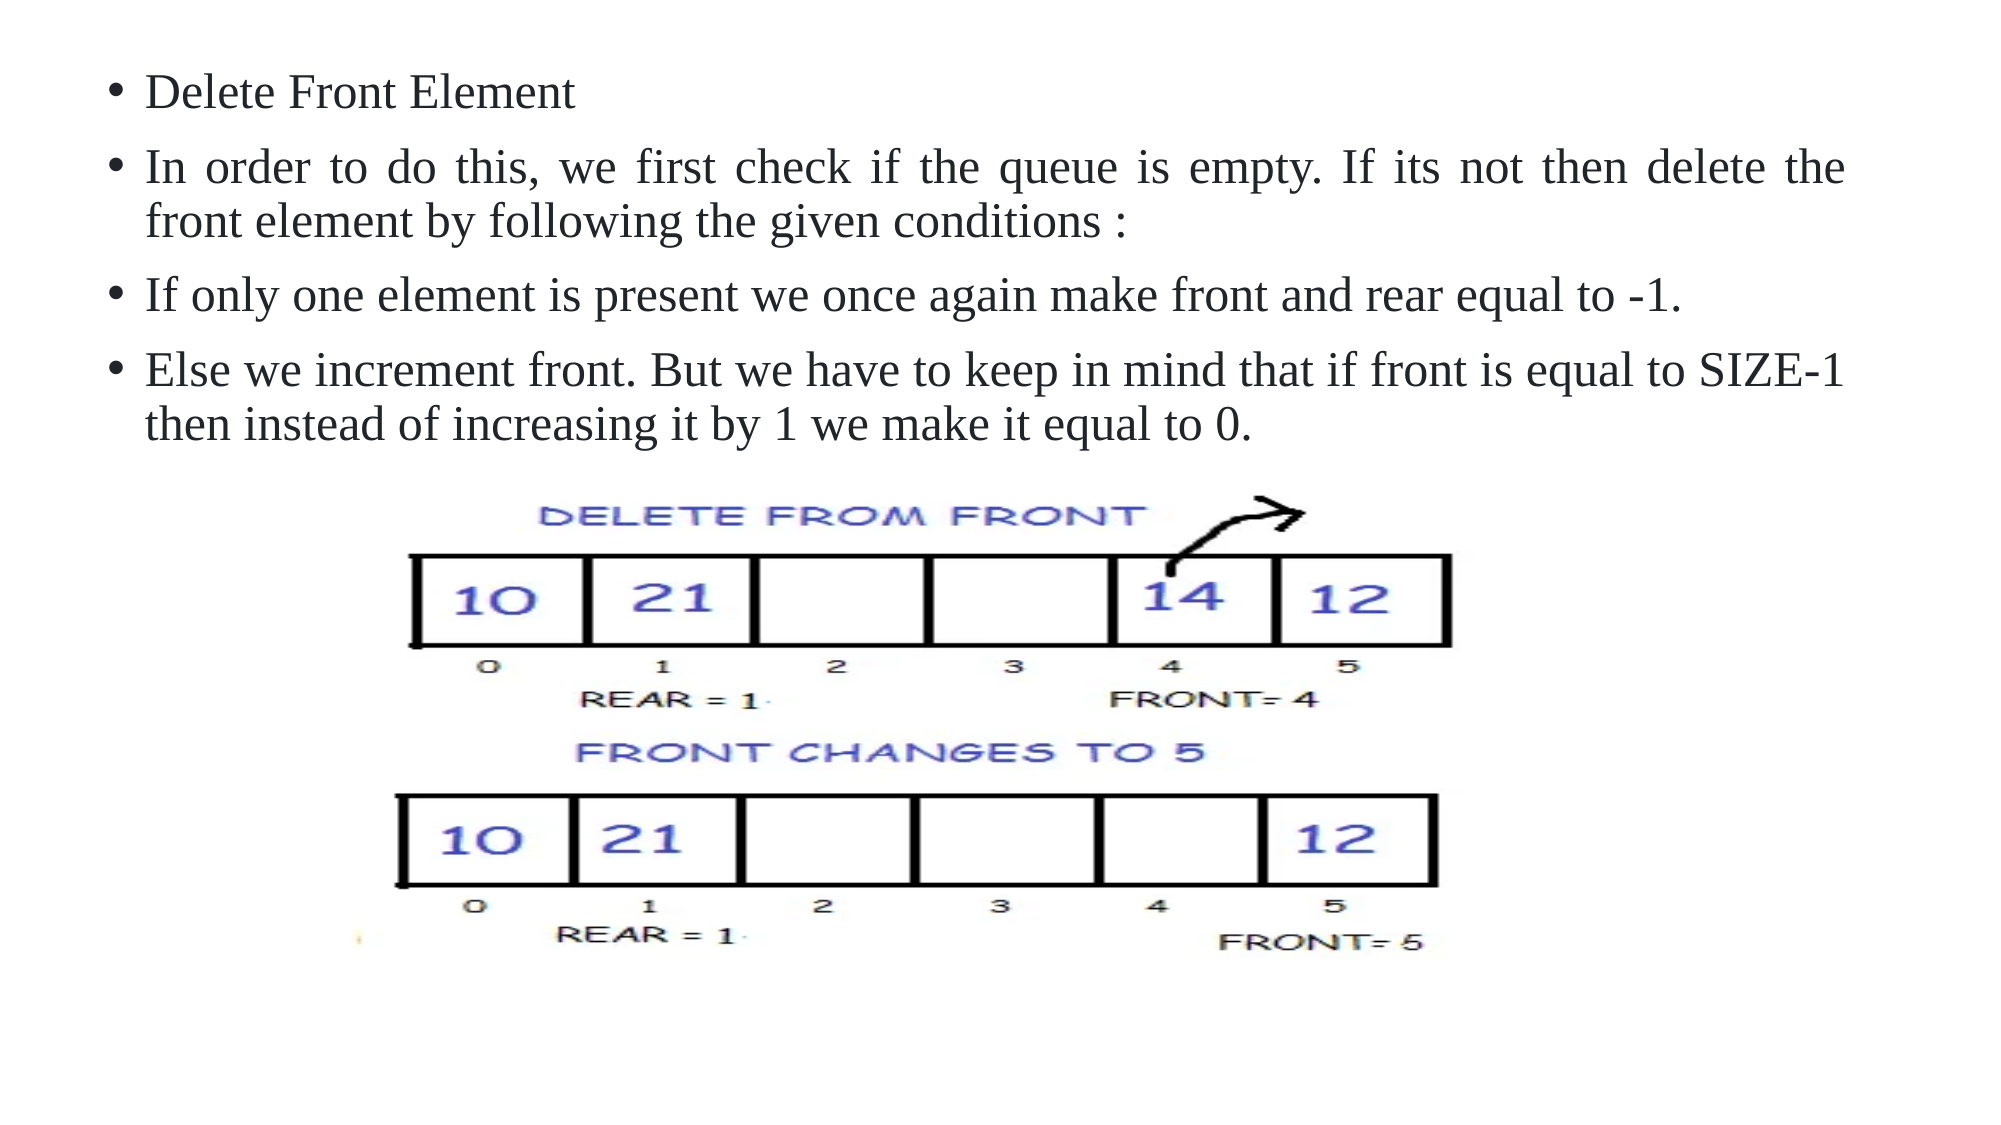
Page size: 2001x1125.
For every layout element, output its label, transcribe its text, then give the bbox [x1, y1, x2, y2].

picture [328, 482, 1576, 988]
list Delete Front Element In order to do this, we first check if the queue is empty. If its not then delete the front element by following the given conditions : If only one element is present we once again make front and rear equal to -1. Else we increment front. But we have to keep in mind that if front is equal to SIZE-1 then instead of increasing it by 1 we make it equal to 0. [92, 57, 1863, 1014]
